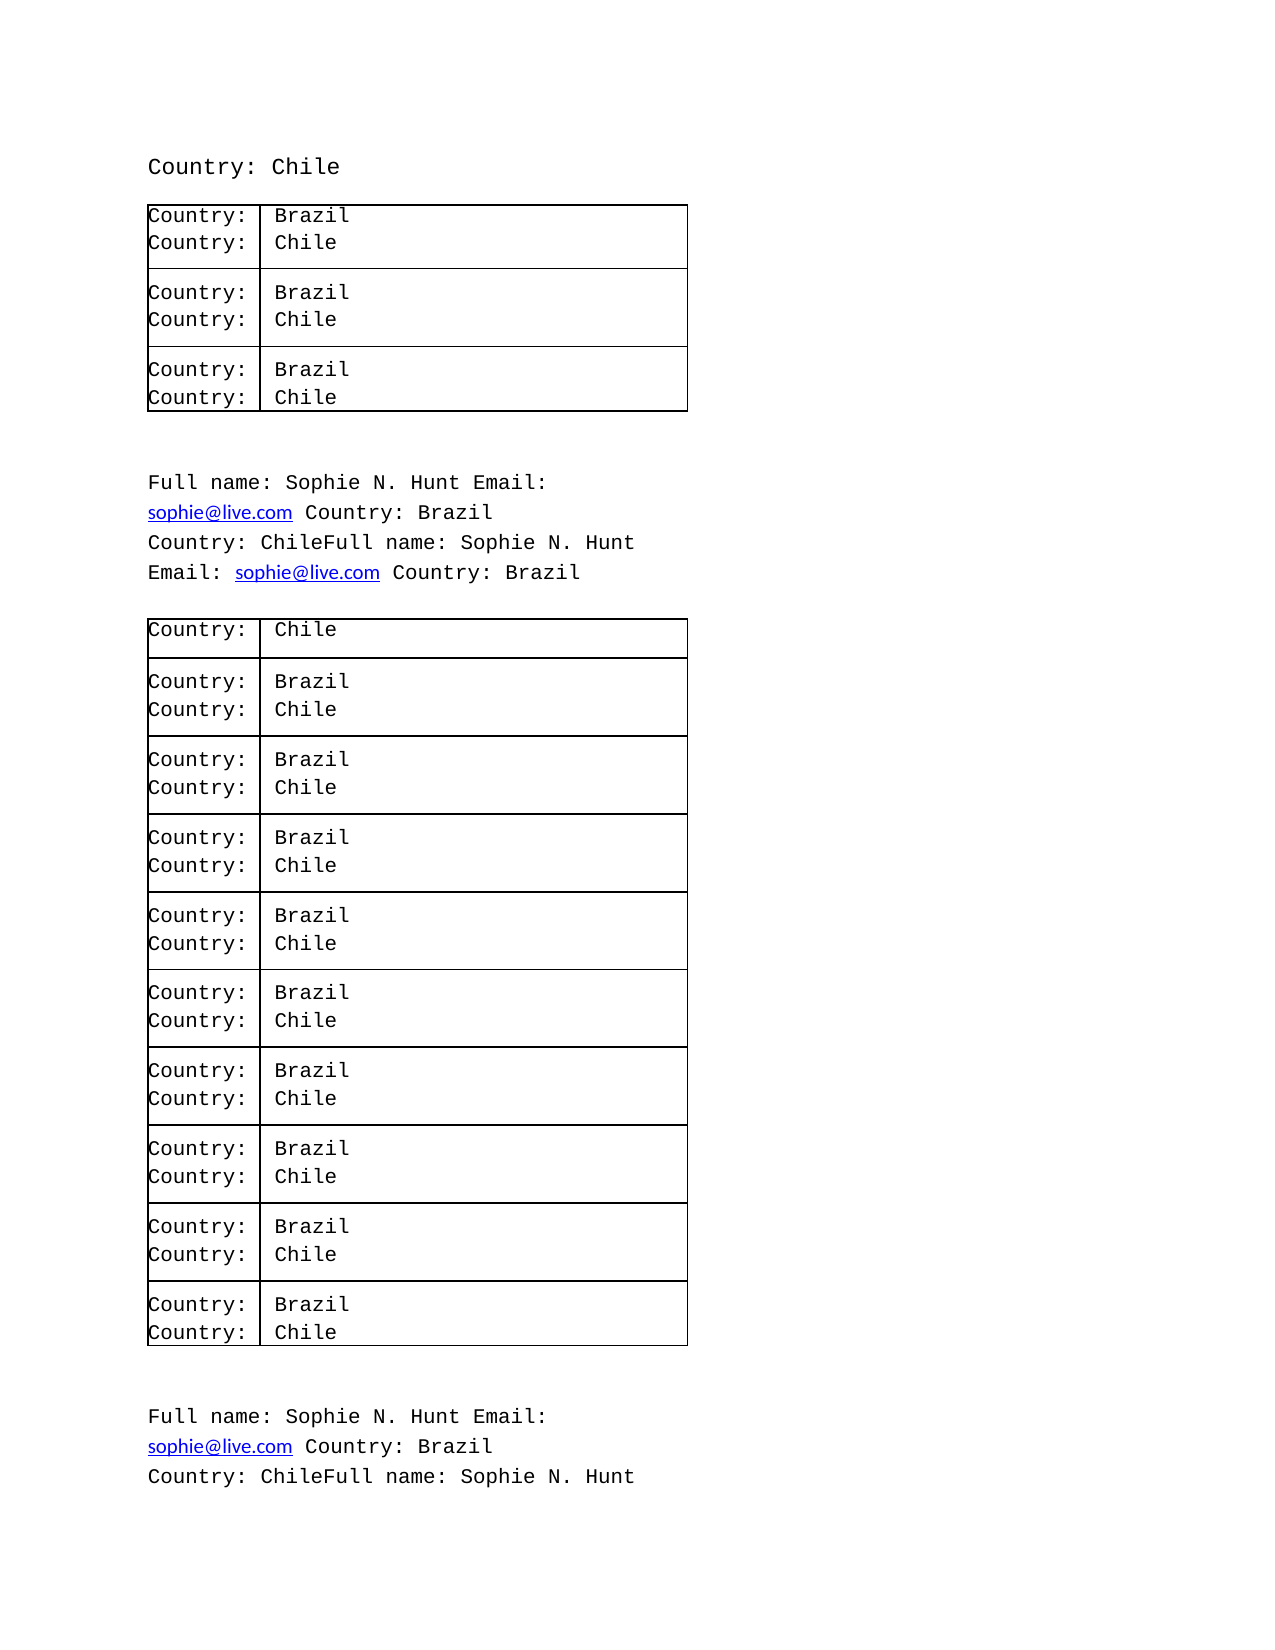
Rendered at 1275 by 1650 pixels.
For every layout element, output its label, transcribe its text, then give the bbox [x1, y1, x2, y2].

table_cell Brazil Chile [261, 269, 687, 346]
table_cell Brazil Chile [261, 893, 687, 969]
table_cell Brazil Chile [261, 1282, 687, 1345]
table_cell Country: Country: [149, 269, 259, 346]
table_cell Country: Country: [149, 815, 259, 891]
table_cell Brazil Chile [261, 737, 687, 813]
table_cell Brazil Chile [261, 970, 687, 1046]
table_cell Brazil Chile [261, 815, 687, 891]
table_cell Country: Country: [149, 970, 259, 1046]
table_header Chile [261, 620, 687, 657]
table_cell Country: Country: [149, 1126, 259, 1202]
table_cell Country: Country: [149, 1204, 259, 1280]
table_cell Brazil Chile [261, 1126, 687, 1202]
table_header Country: Country: [149, 206, 259, 268]
table_cell Brazil Chile [261, 1204, 687, 1280]
text_box Full name: Sophie N. Hunt Email: sophie@live.com Country: Brazil Country: ChileFull name: Sophie N. Hunt [147, 1397, 688, 1502]
table_cell Country: Country: [149, 893, 259, 969]
table_header Brazil Chile [261, 206, 687, 268]
table_cell Country: Country: [149, 737, 259, 813]
table_cell Country: Country: [149, 659, 259, 735]
table_cell Country: Country: [149, 347, 259, 410]
table_cell Brazil Chile [261, 1048, 687, 1124]
table_cell Brazil Chile [261, 347, 687, 410]
text_box Full name: Sophie N. Hunt Email: sophie@live.com Country: Brazil Country: ChileFull name: Sophie N. Hunt Email: sophie@live.com Country: Brazil [147, 463, 688, 618]
text_box Country: Chile [147, 152, 344, 178]
table_cell Country: Country: [149, 1048, 259, 1124]
table_header Country: [149, 620, 259, 657]
table_cell Country: Country: [149, 1282, 259, 1345]
table_cell Brazil Chile [261, 659, 687, 735]
